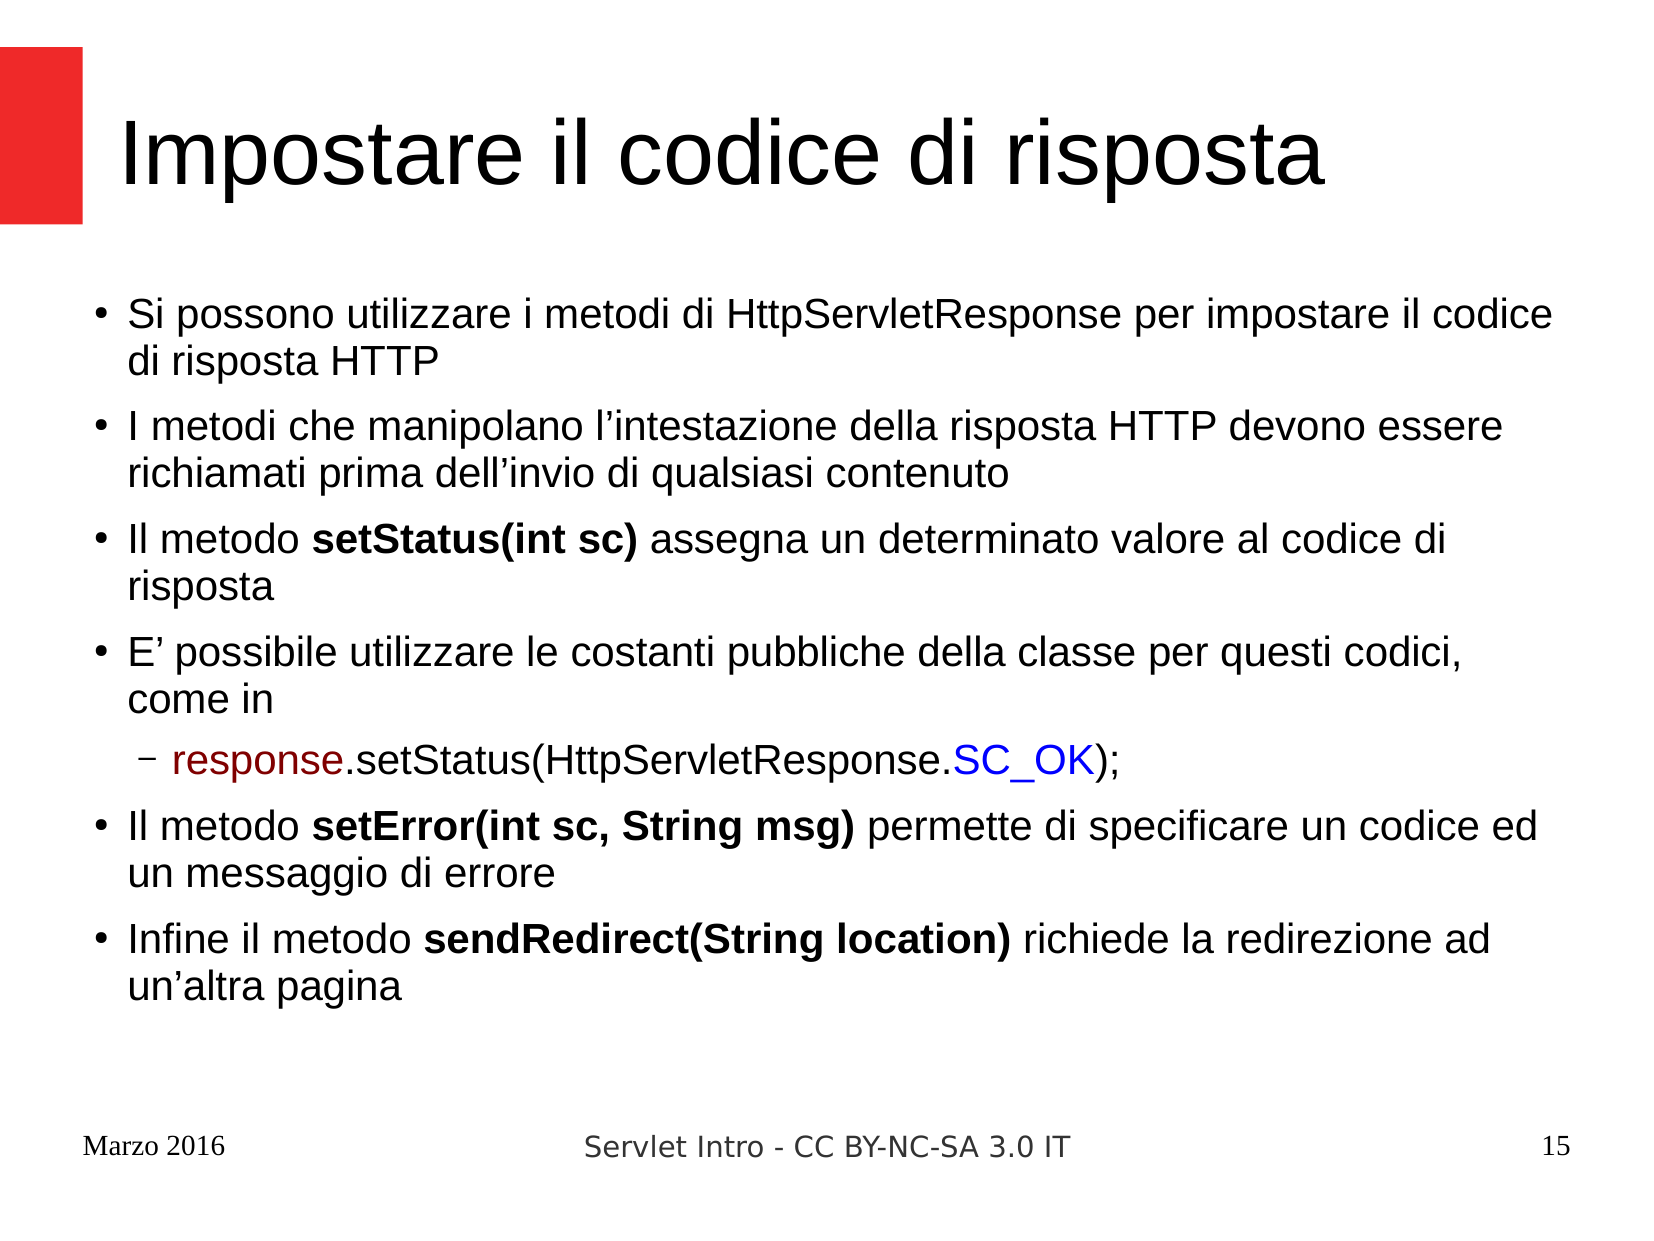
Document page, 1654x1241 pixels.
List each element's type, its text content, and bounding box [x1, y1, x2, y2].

title Impostare il codice di risposta [118, 49, 1607, 257]
list Si possono utilizzare i metodi di HttpServletResponse per impostare il codice di risposta HTTP I metodi che manipolano l’intestazione della risposta HTTP devono essere richiamati prima dell’invio di qualsiasi contenuto Il metodo setStatus(int sc) assegna un determinato valore al codice di risposta E’ possibile utilizzare le costanti pubbliche della classe per questi codici, come in response.setStatus(HttpServletResponse.SC_OK); Il metodo setError(int sc, String msg) permette di specificare un codice ed un messaggio di errore Infine il metodo sendRedirect(String location) richiede la redirezione ad un’altra pagina [82, 290, 1571, 1010]
